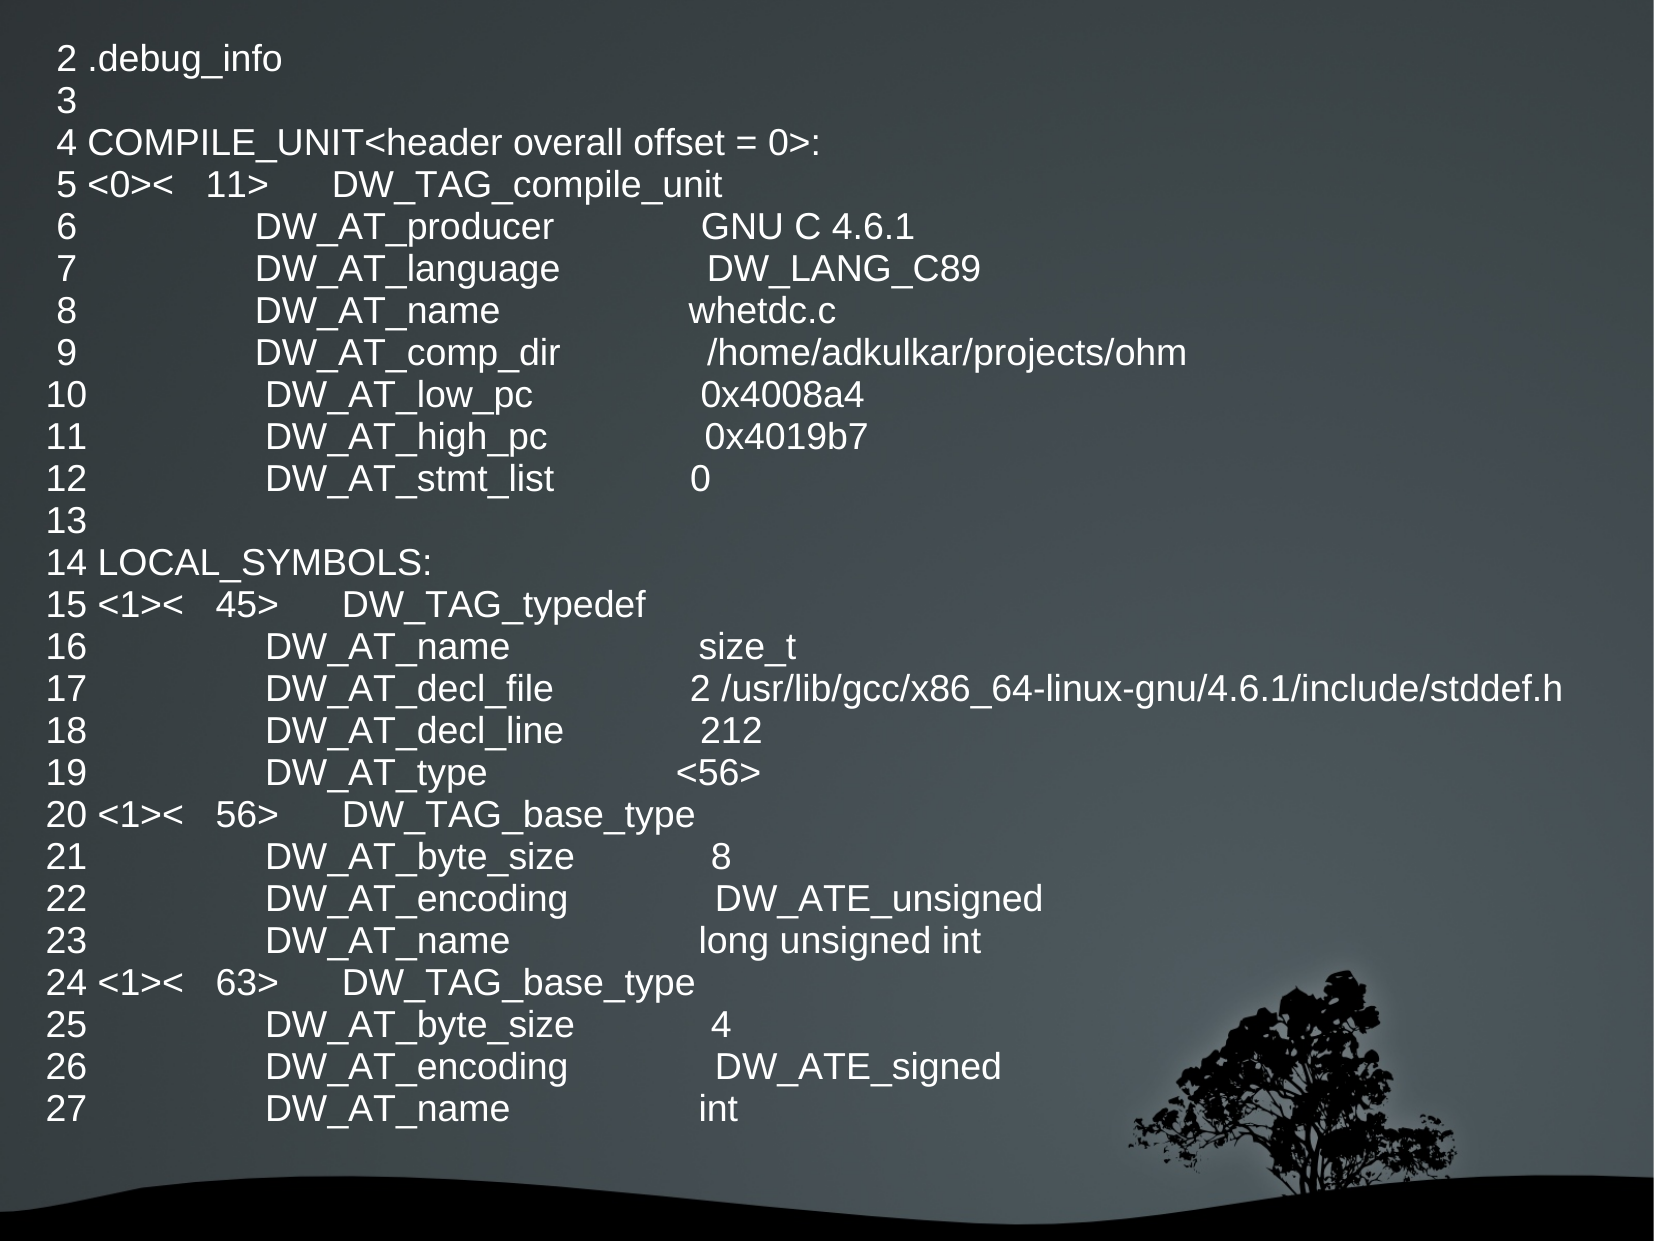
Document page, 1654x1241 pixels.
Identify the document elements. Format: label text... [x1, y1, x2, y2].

picture [0, 0, 1654, 1241]
text_box 2 .debug_info 3 4 COMPILE_UNIT<header overall offset = 0>: 5 <0>< 11> DW_TAG_compile_unit 6 DW_AT_producer GNU C 4.6.1 7 DW_AT_language DW_LANG_C89 8 DW_AT_name whetdc.c 9 DW_AT_comp_dir /home/adkulkar/projects/ohm 10 DW_AT_low_pc 0x4008a4 11 DW_AT_high_pc 0x4019b7 12 DW_AT_stmt_list 0 13 14 LOCAL_SYMBOLS: 15 <1>< 45> DW_TAG_typedef 16 DW_AT_name size_t 17 DW_AT_decl_file 2 /usr/lib/gcc/x86_64-linux-gnu/4.6.1/include/stddef.h 18 DW_AT_decl_line 212 19 DW_AT_type <56> 20 <1>< 56> DW_TAG_base_type 21 DW_AT_byte_size 8 22 DW_AT_encoding DW_ATE_unsigned 23 DW_AT_name long unsigned int 24 <1>< 63> DW_TAG_base_type 25 DW_AT_byte_size 4 26 DW_AT_encoding DW_ATE_signed 27 DW_AT_name int [9, 30, 1580, 1179]
